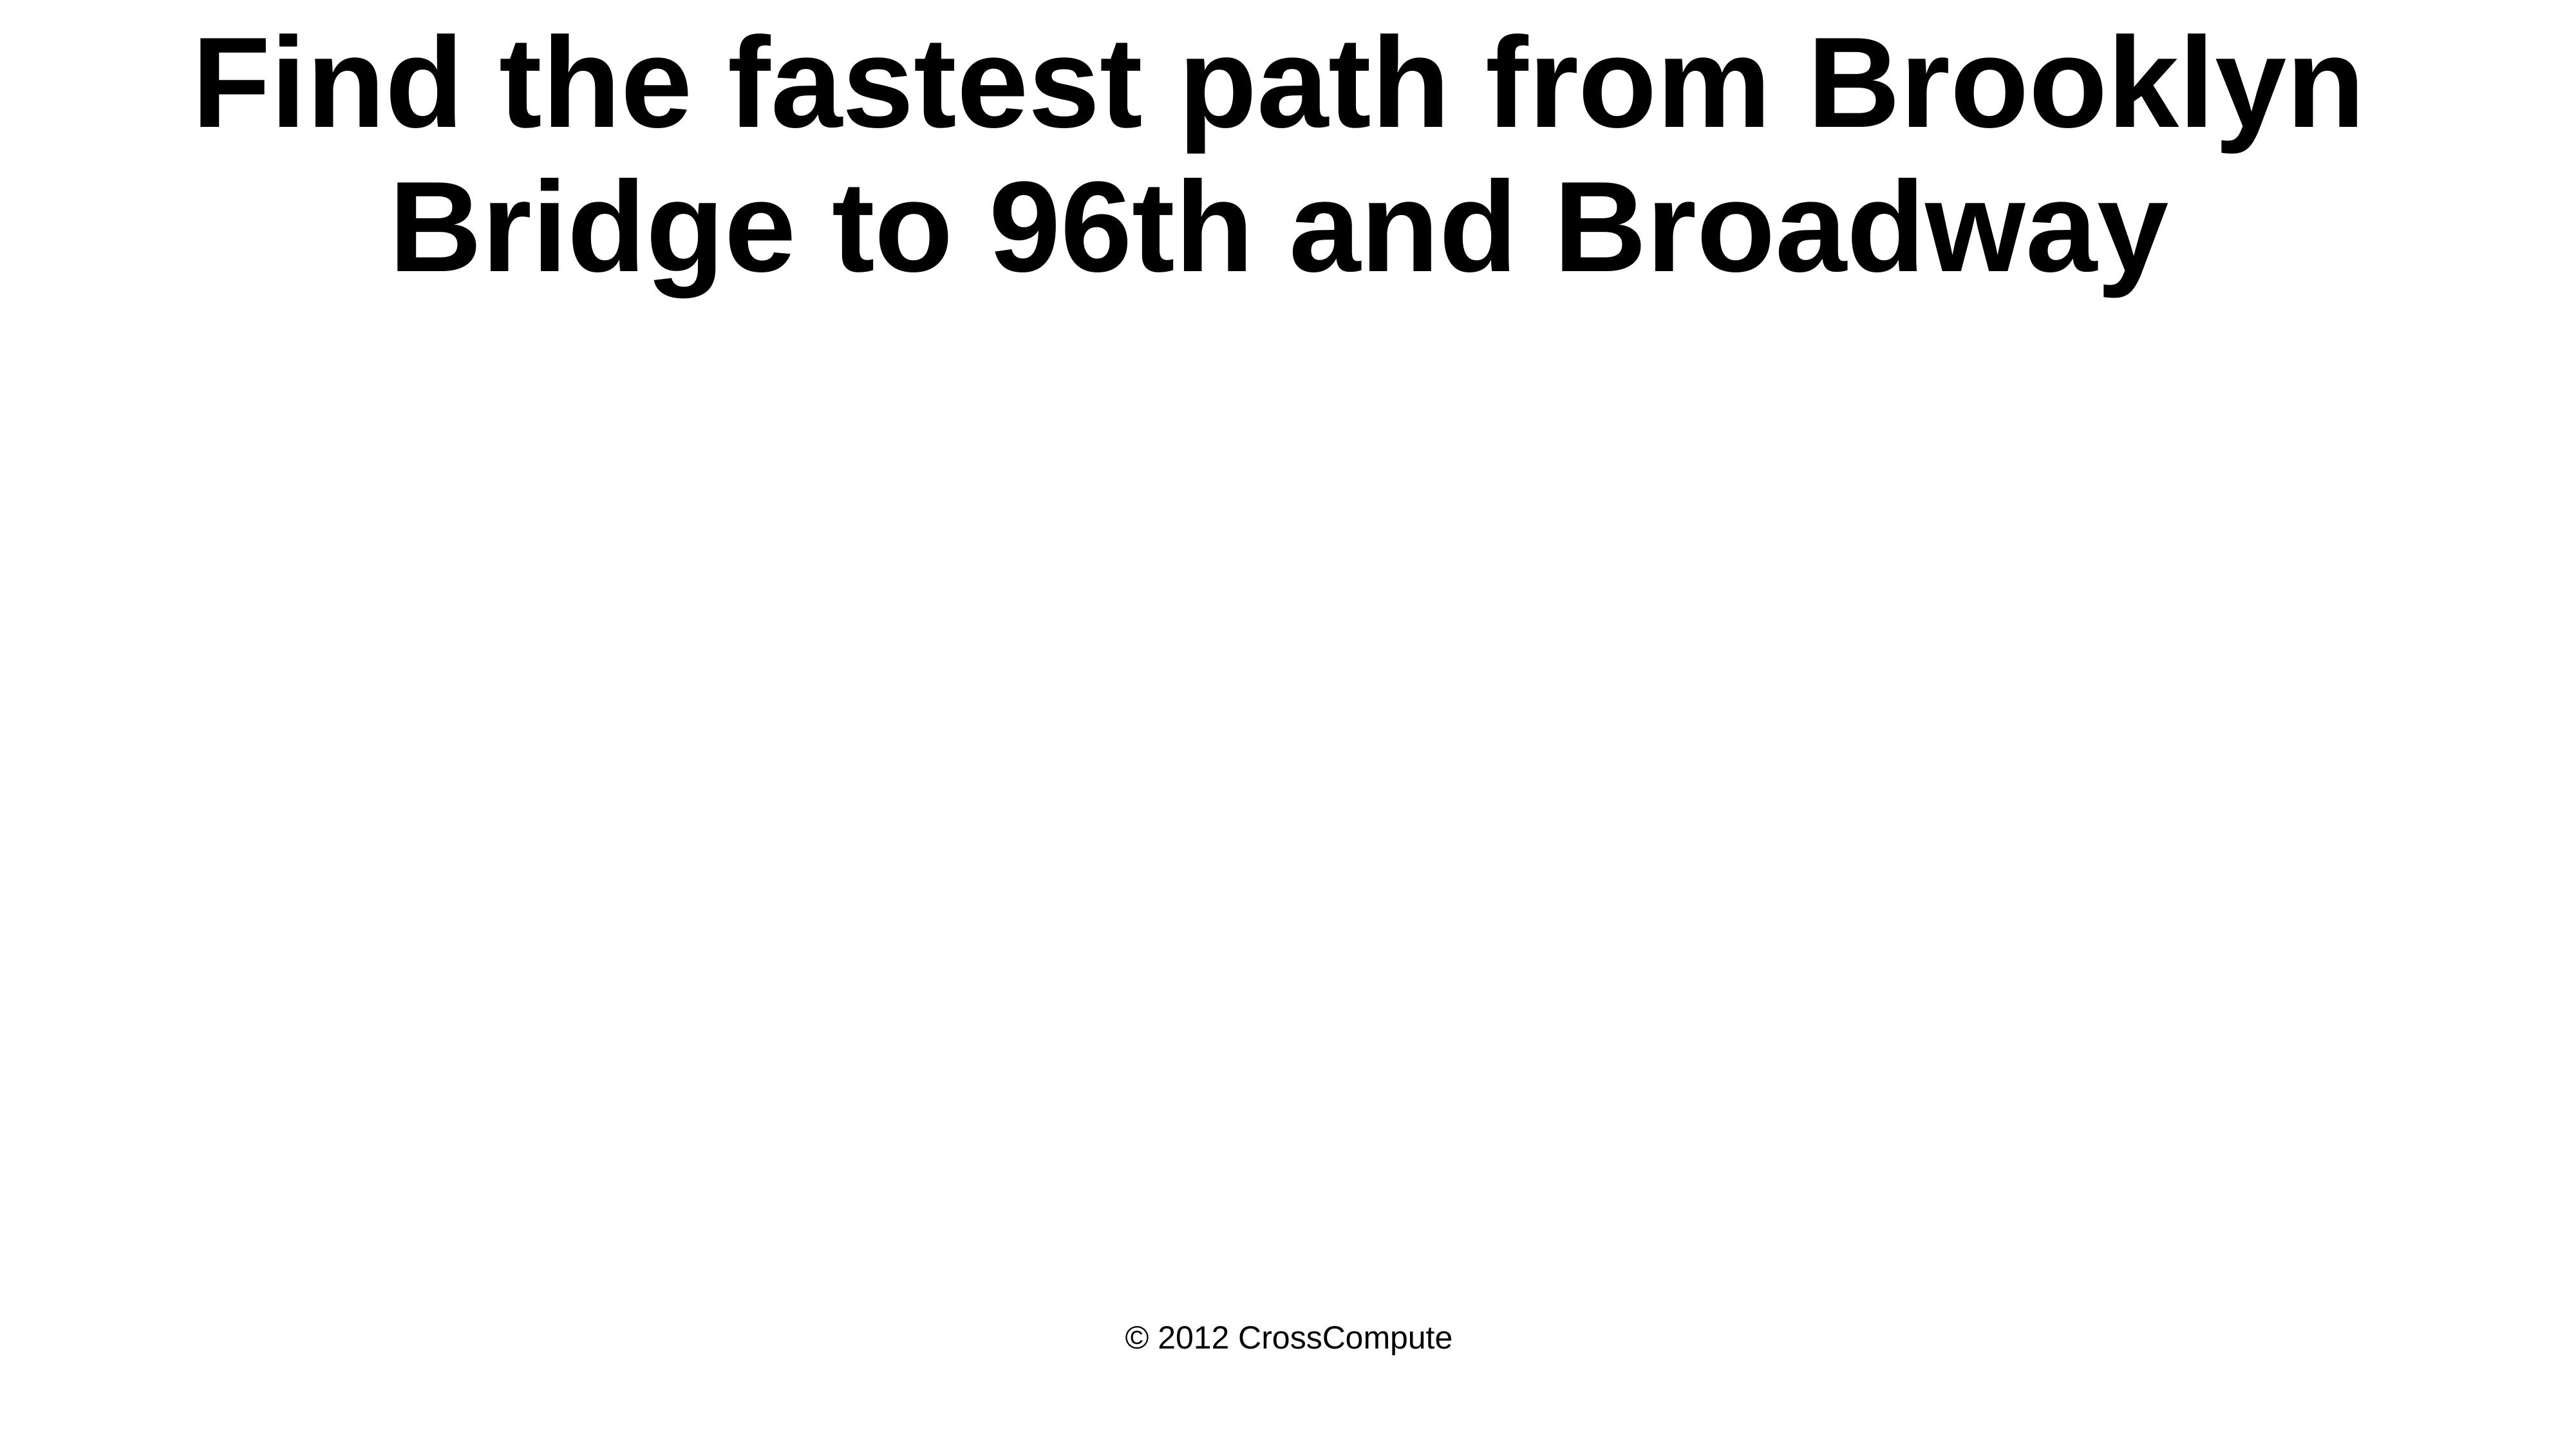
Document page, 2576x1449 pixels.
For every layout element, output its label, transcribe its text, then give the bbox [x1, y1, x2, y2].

title Find the fastest path from Brooklyn Bridge to 96th and Broadway [72, 10, 2488, 299]
